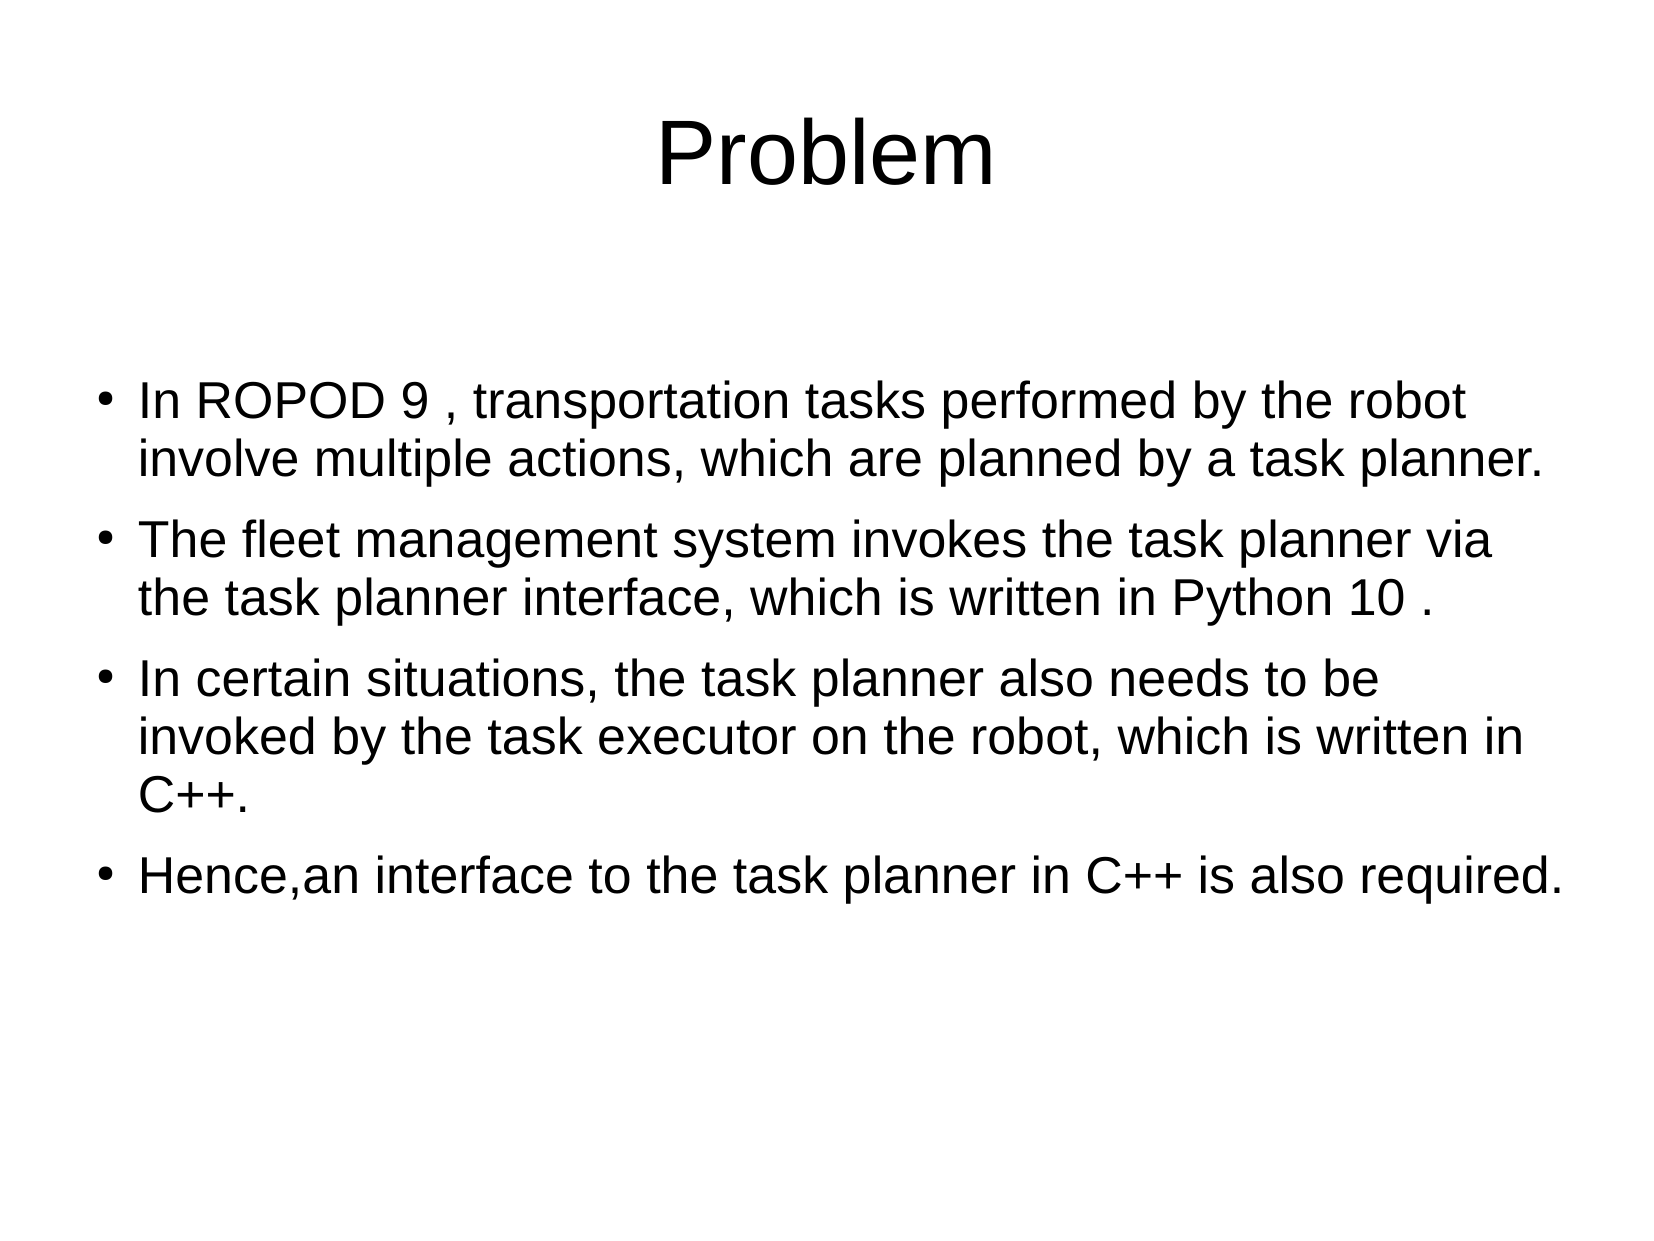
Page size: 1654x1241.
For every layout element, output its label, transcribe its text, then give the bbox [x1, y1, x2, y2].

list In ROPOD 9 , transportation tasks performed by the robot involve multiple actions, which are planned by a task planner. The fleet management system invokes the task planner via the task planner interface, which is written in Python 10 . In certain situations, the task planner also needs to be invoked by the task executor on the robot, which is written in C++. Hence,an interface to the task planner in C++ is also required. [82, 290, 1571, 1010]
title Problem [82, 49, 1571, 257]
